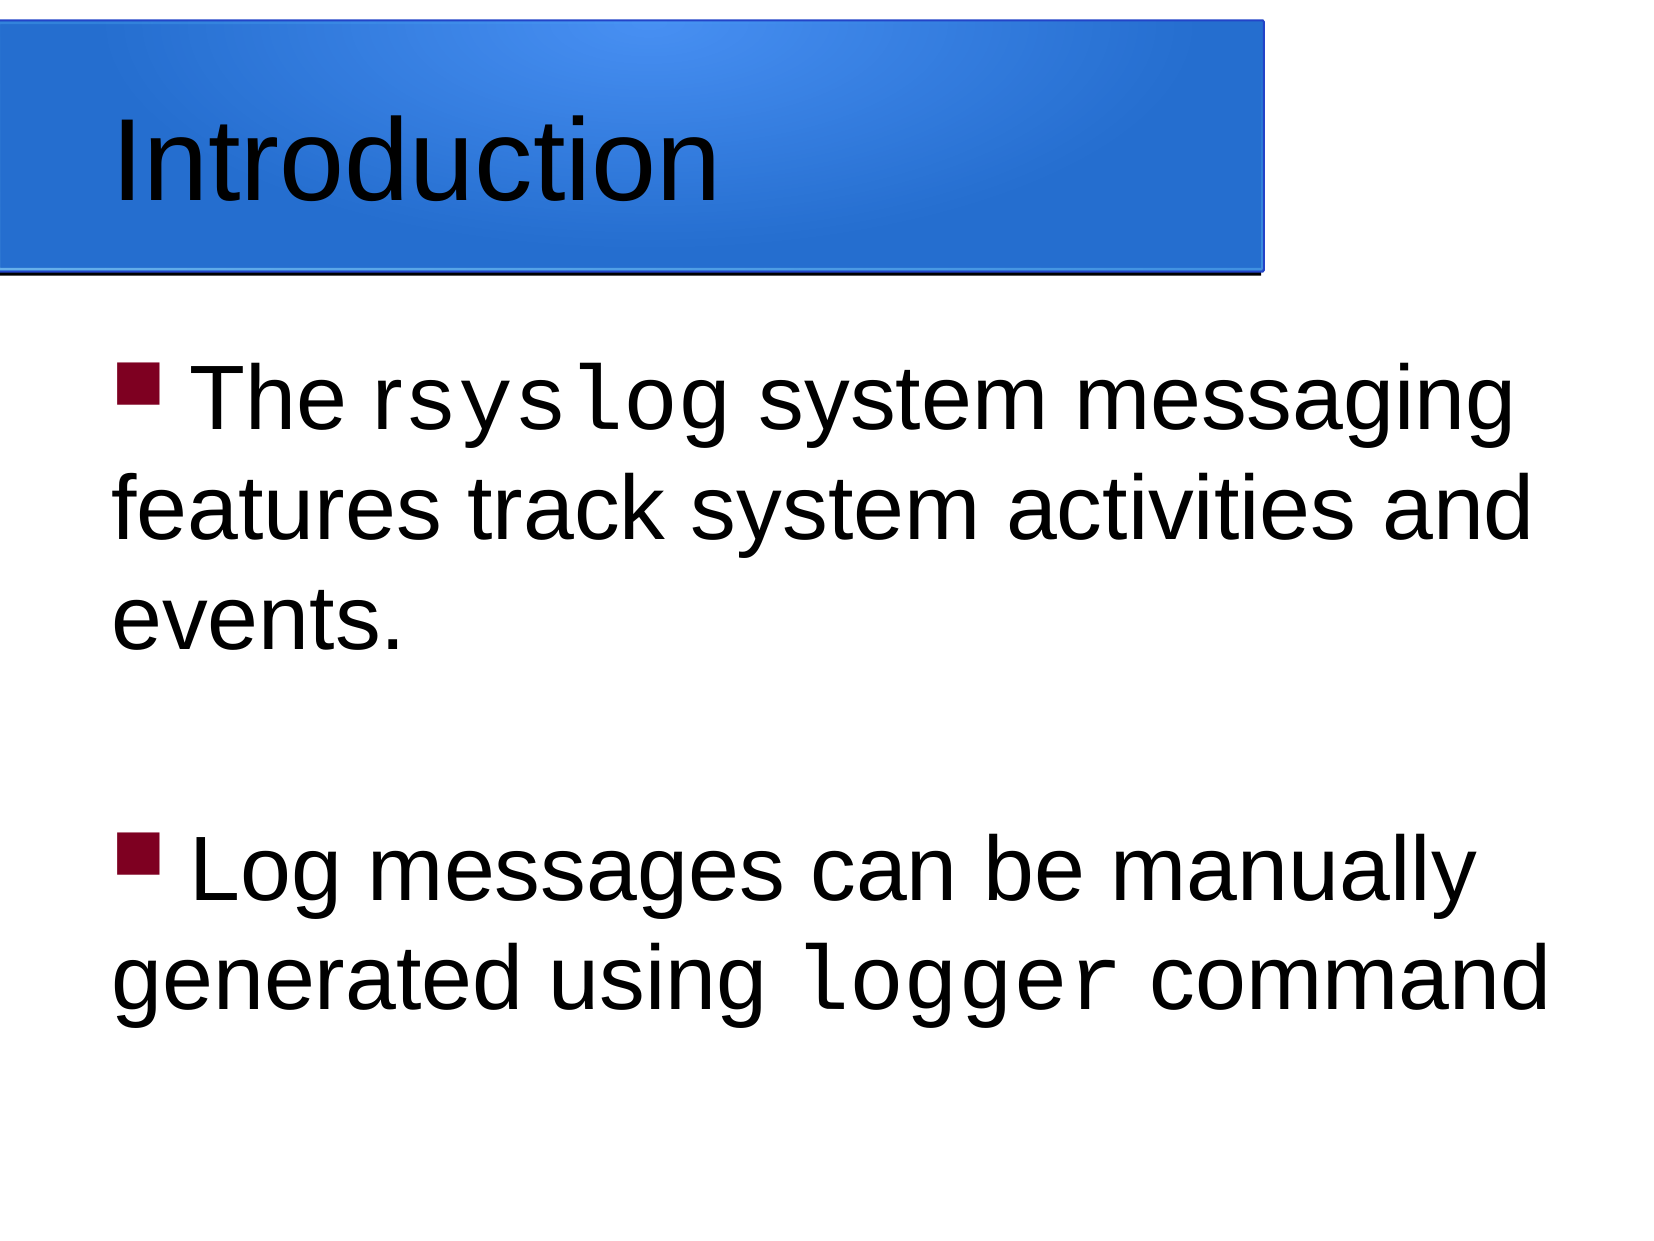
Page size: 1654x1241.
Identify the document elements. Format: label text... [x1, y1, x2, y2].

title Introduction [96, 23, 1571, 231]
list The rsyslog system messaging features track system activities and events. Log messages can be manually generated using logger command [96, 330, 1571, 1061]
